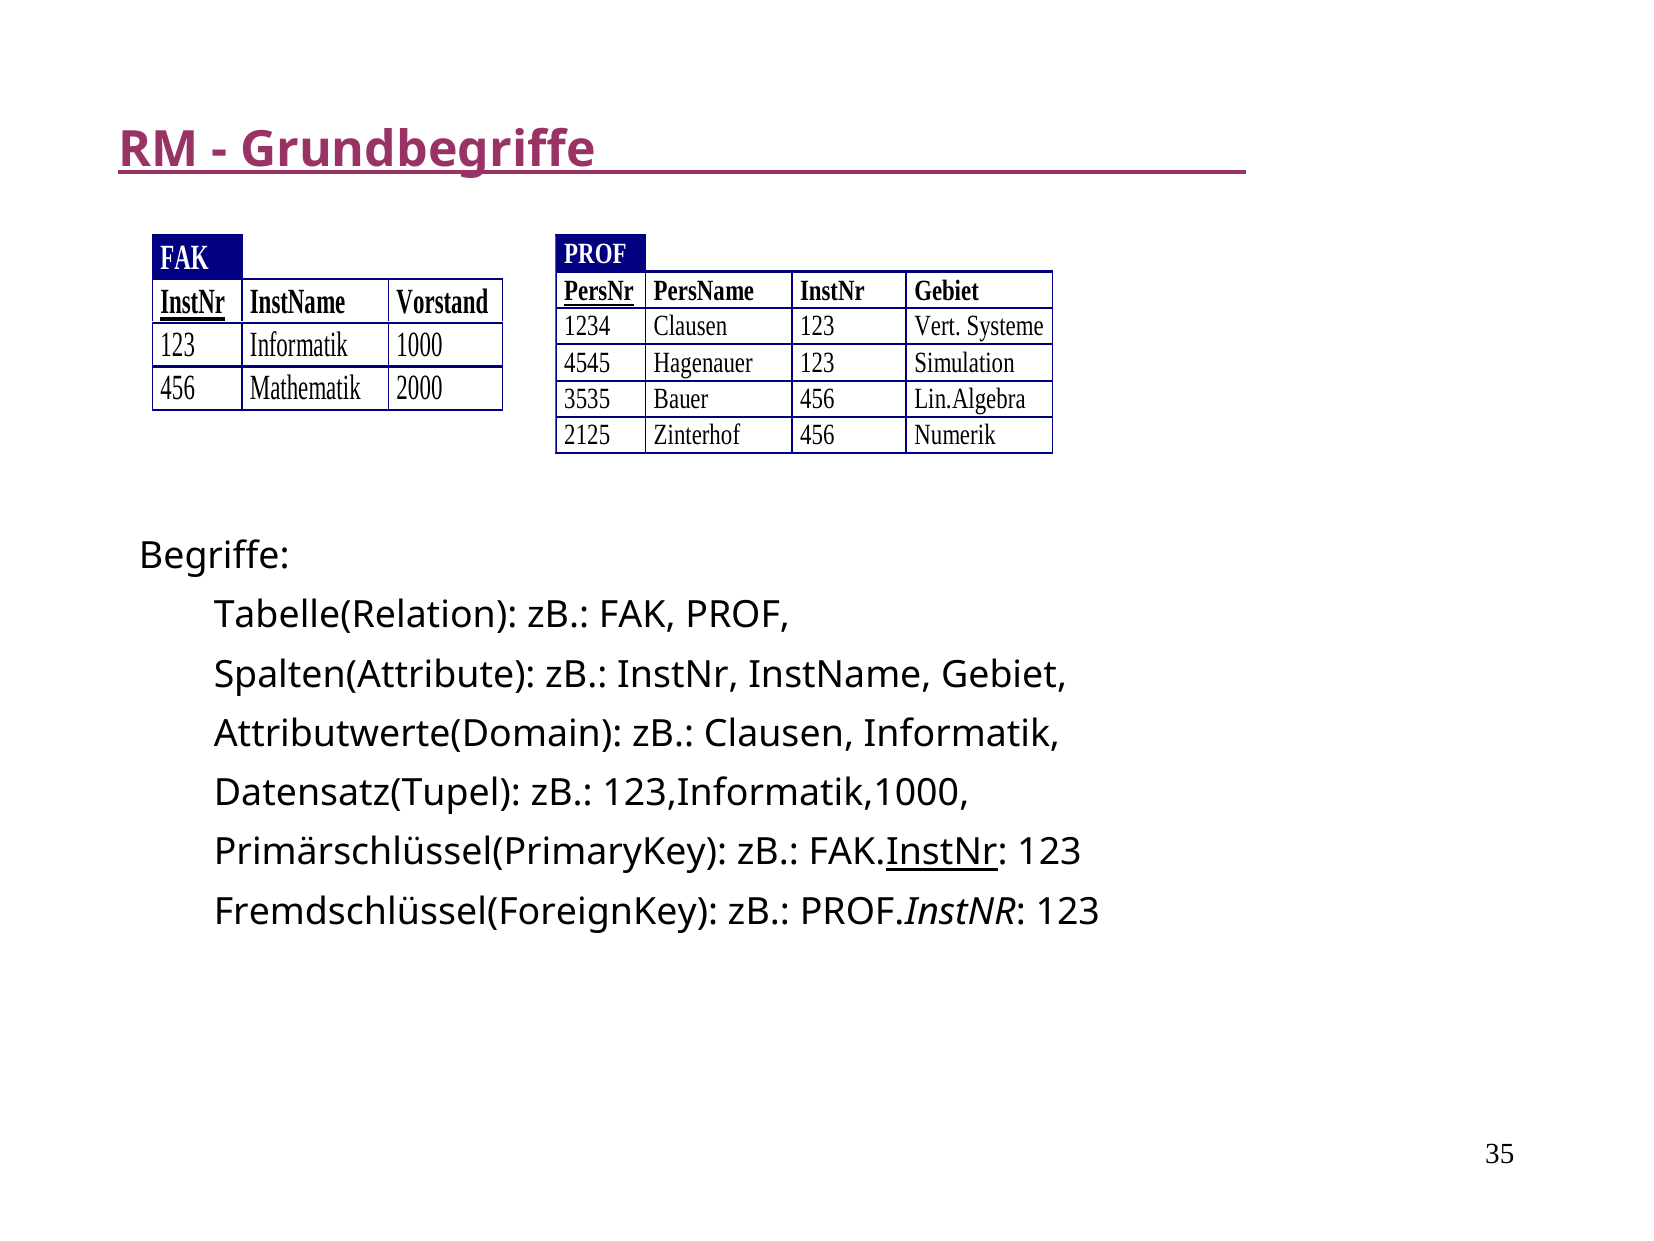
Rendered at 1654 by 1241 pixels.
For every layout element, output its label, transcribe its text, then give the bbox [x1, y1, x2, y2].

list Begriffe: Tabelle(Relation): zB.: FAK, PROF, Spalten(Attribute): zB.: InstNr, InstName, Gebiet, Attributwerte(Domain): zB.: Clausen, Informatik, Datensatz(Tupel): zB.: 123,Informatik,1000, Primärschlüssel(PrimaryKey): zB.: FAK.InstNr: 123 Fremdschlüssel(ForeignKey): zB.: PROF.InstNR: 123 [124, 520, 1530, 1103]
chart [151, 234, 509, 456]
chart [555, 234, 1654, 489]
title RM - Grundbegriffe [118, 116, 1524, 178]
